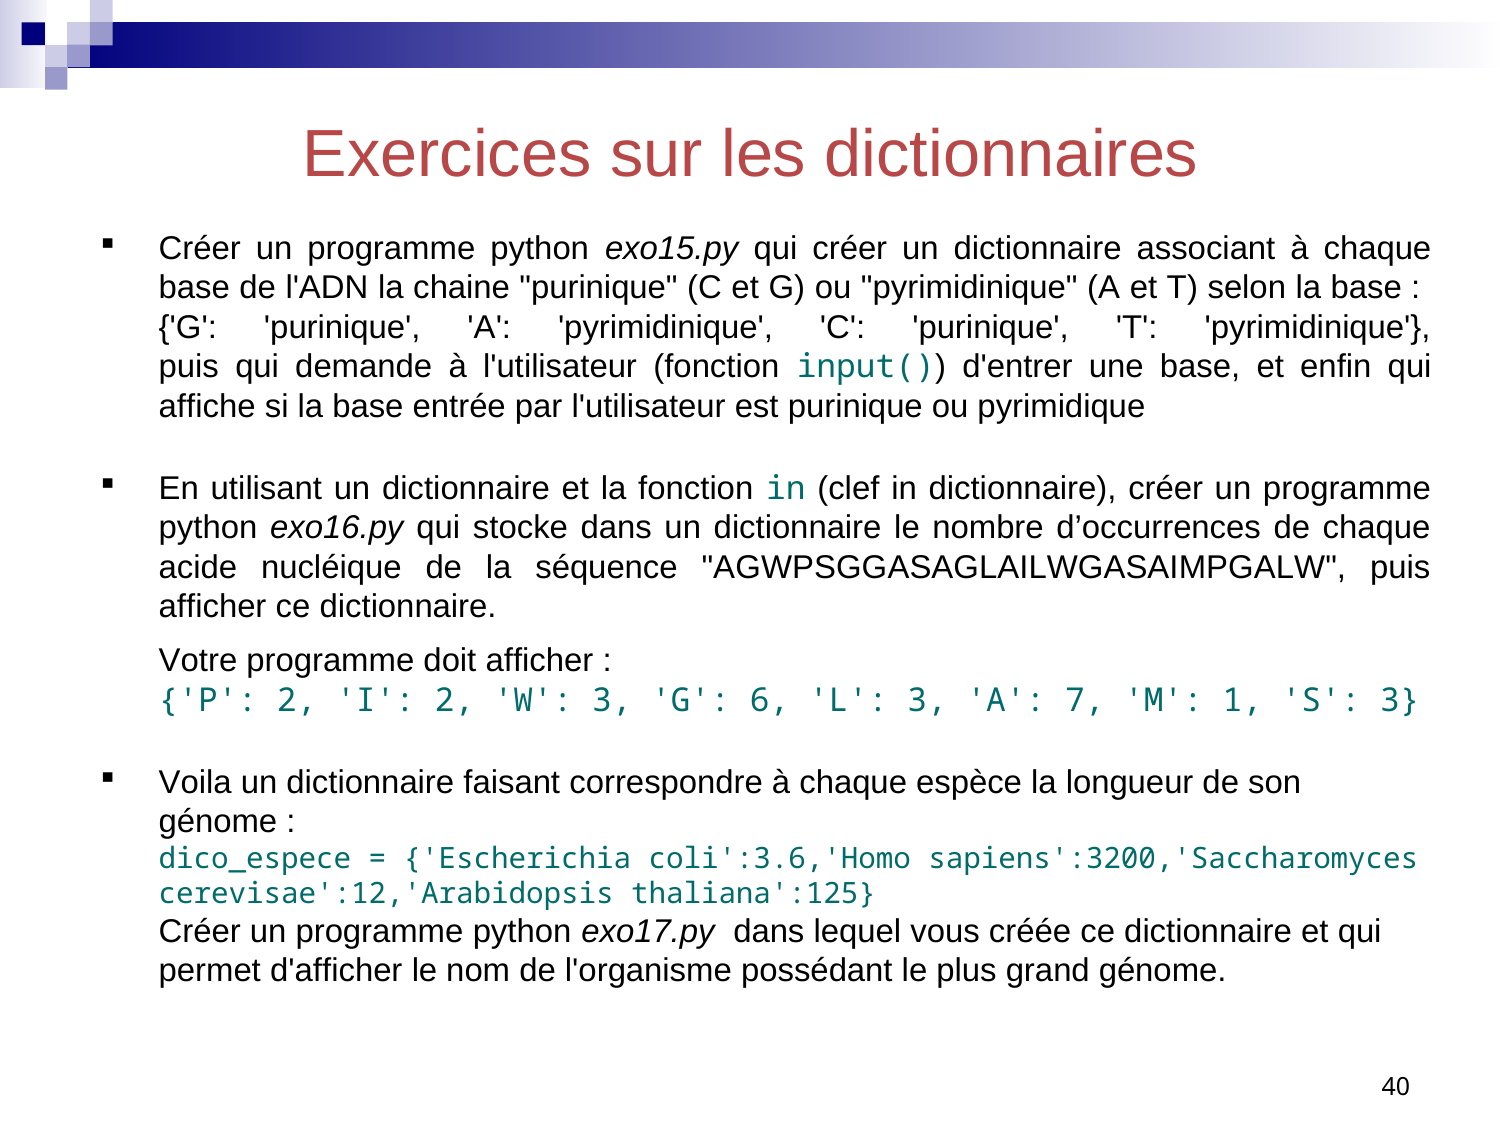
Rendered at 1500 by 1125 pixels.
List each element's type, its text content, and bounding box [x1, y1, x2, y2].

list Créer un programme python exo15.py qui créer un dictionnaire associant à chaque base de l'ADN la chaine "purinique" (C et G) ou "pyrimidinique" (A et T) selon la base : {'G': 'purinique', 'A': 'pyrimidinique', 'C': 'purinique', 'T': 'pyrimidinique'}, puis qui demande à l'utilisateur (fonction input()) d'entrer une base, et enfin qui affiche si la base entrée par l'utilisateur est purinique ou pyrimidique En utilisant un dictionnaire et la fonction in (clef in dictionnaire), créer un programme python exo16.py qui stocke dans un dictionnaire le nombre d’occurrences de chaque acide nucléique de la séquence "AGWPSGGASAGLAILWGASAIMPGALW", puis afficher ce dictionnaire. Votre programme doit afficher : {'P': 2, 'I': 2, 'W': 3, 'G': 6, 'L': 3, 'A': 7, 'M': 1, 'S': 3} Voila un dictionnaire faisant correspondre à chaque espèce la longueur de son génome : dico_espece = {'Escherichia coli':3.6,'Homo sapiens':3200,'Saccharomyces cerevisae':12,'Arabidopsis thaliana':125} Créer un programme python exo17.py dans lequel vous créée ce dictionnaire et qui permet d'afficher le nom de l'organisme possédant le plus grand génome. [86, 218, 1448, 1069]
title Exercices sur les dictionnaires [53, 81, 1449, 219]
